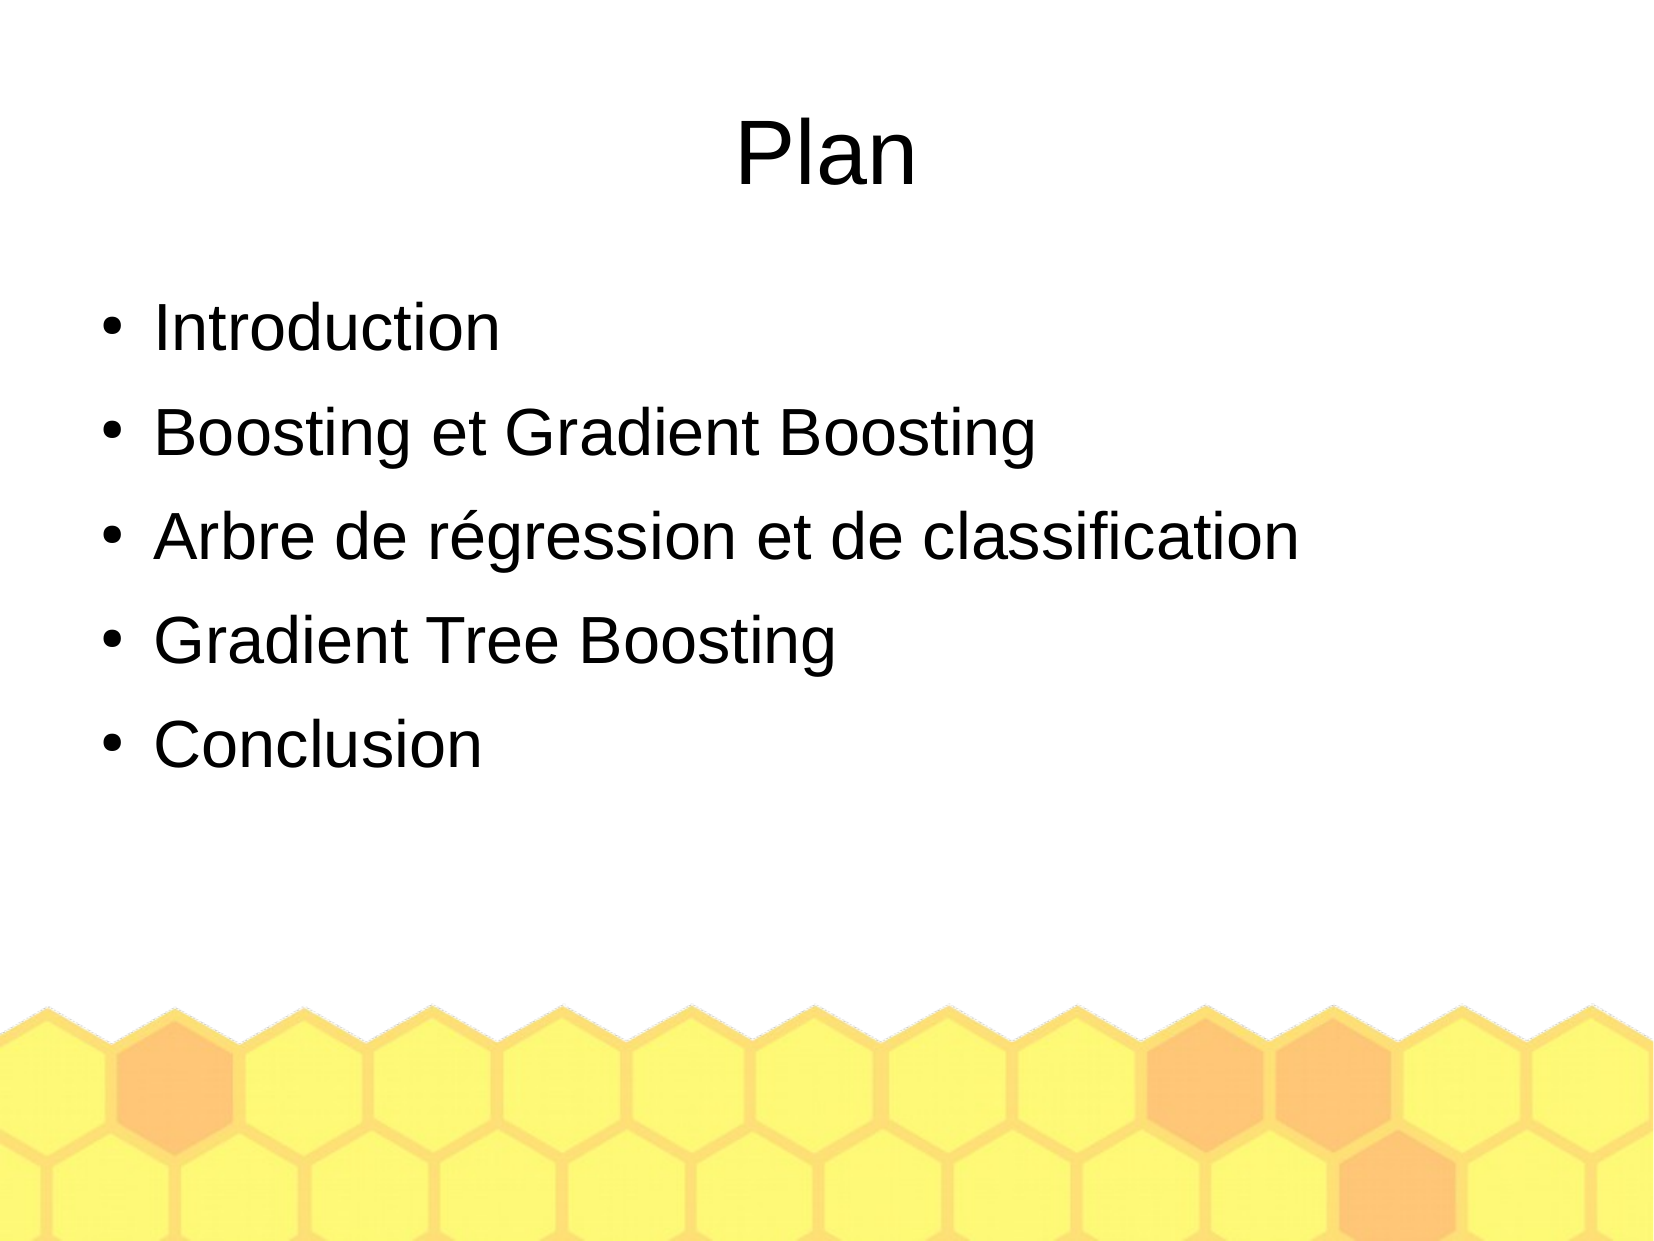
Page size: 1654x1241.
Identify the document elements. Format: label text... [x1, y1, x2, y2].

list Introduction Boosting et Gradient Boosting Arbre de régression et de classification Gradient Tree Boosting Conclusion [82, 290, 1571, 1010]
title Plan [82, 49, 1571, 257]
picture [0, 1001, 1654, 1241]
